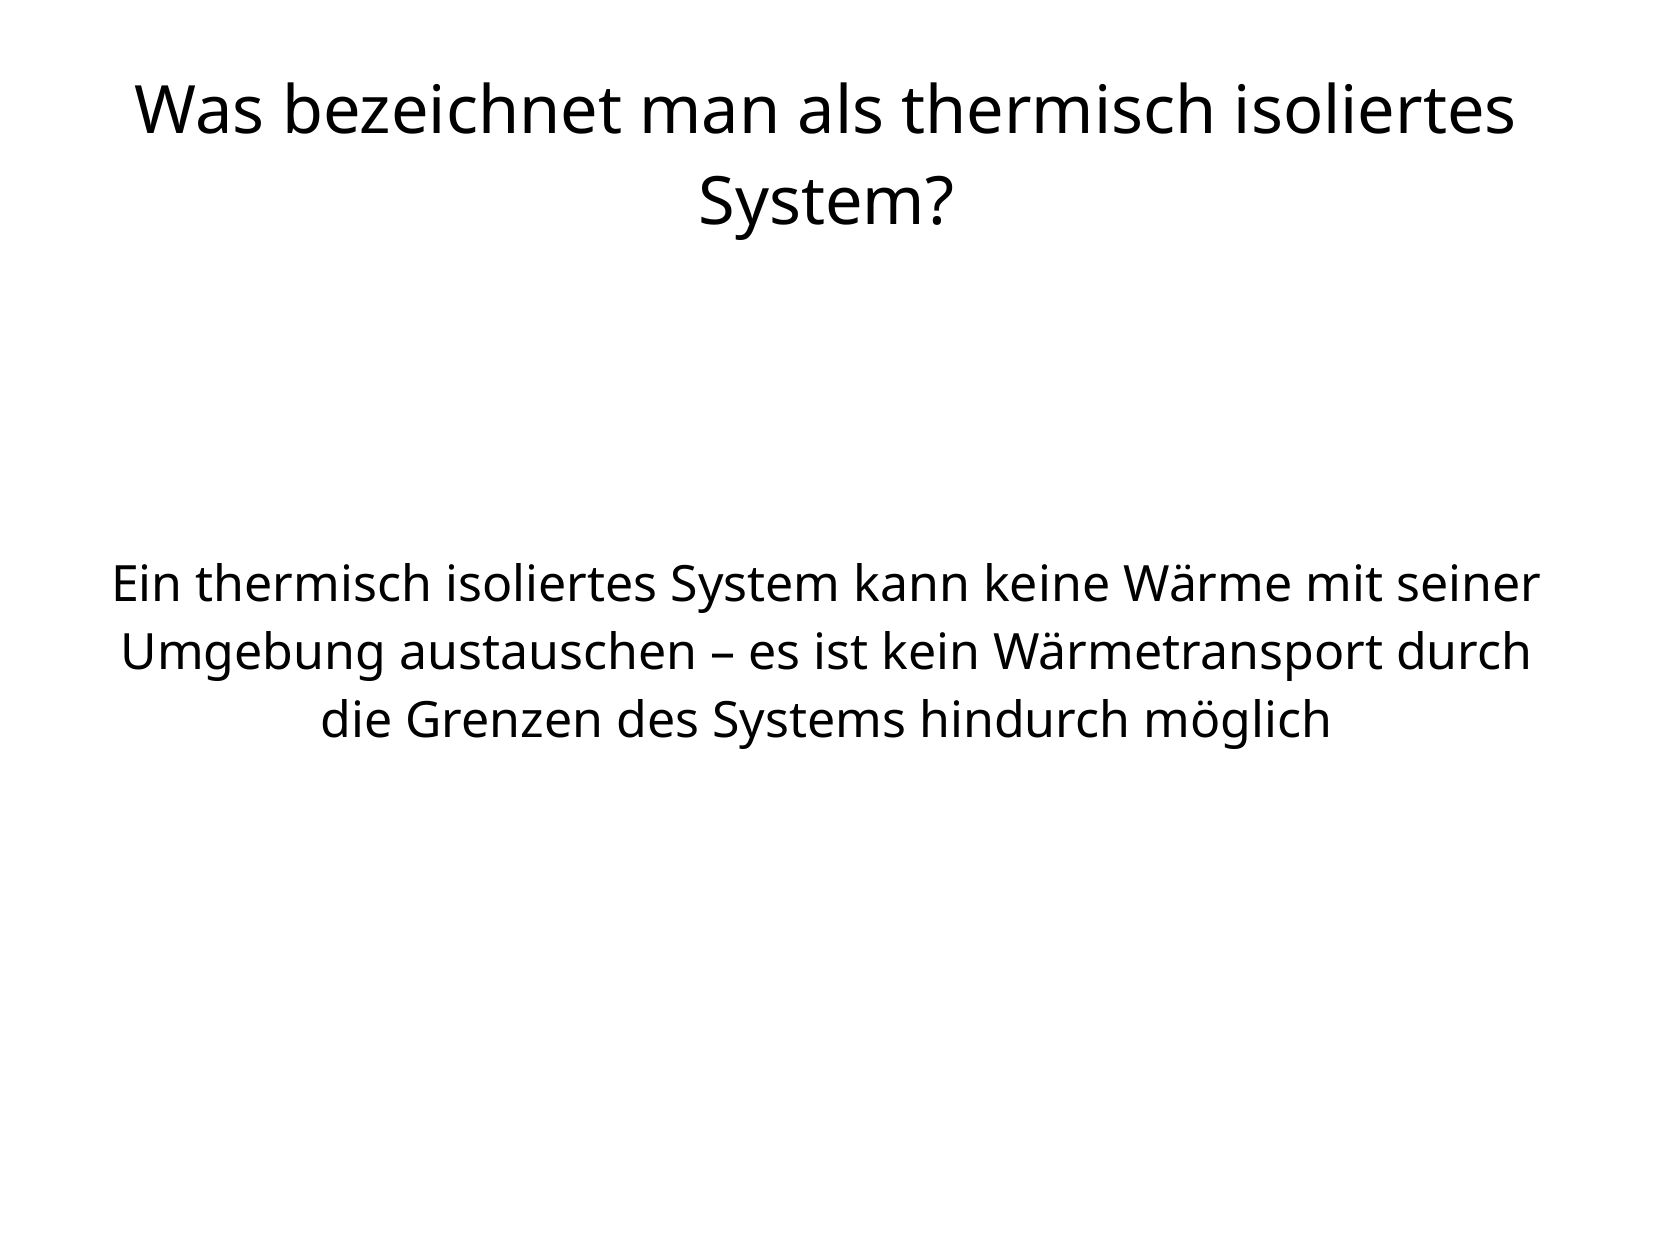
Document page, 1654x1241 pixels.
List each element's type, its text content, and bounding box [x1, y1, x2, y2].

title Was bezeichnet man als thermisch isoliertes System? [82, 49, 1571, 257]
subtitle Ein thermisch isoliertes System kann keine Wärme mit seiner Umgebung austauschen – es ist kein Wärmetransport durch die Grenzen des Systems hindurch möglich [82, 290, 1571, 1010]
